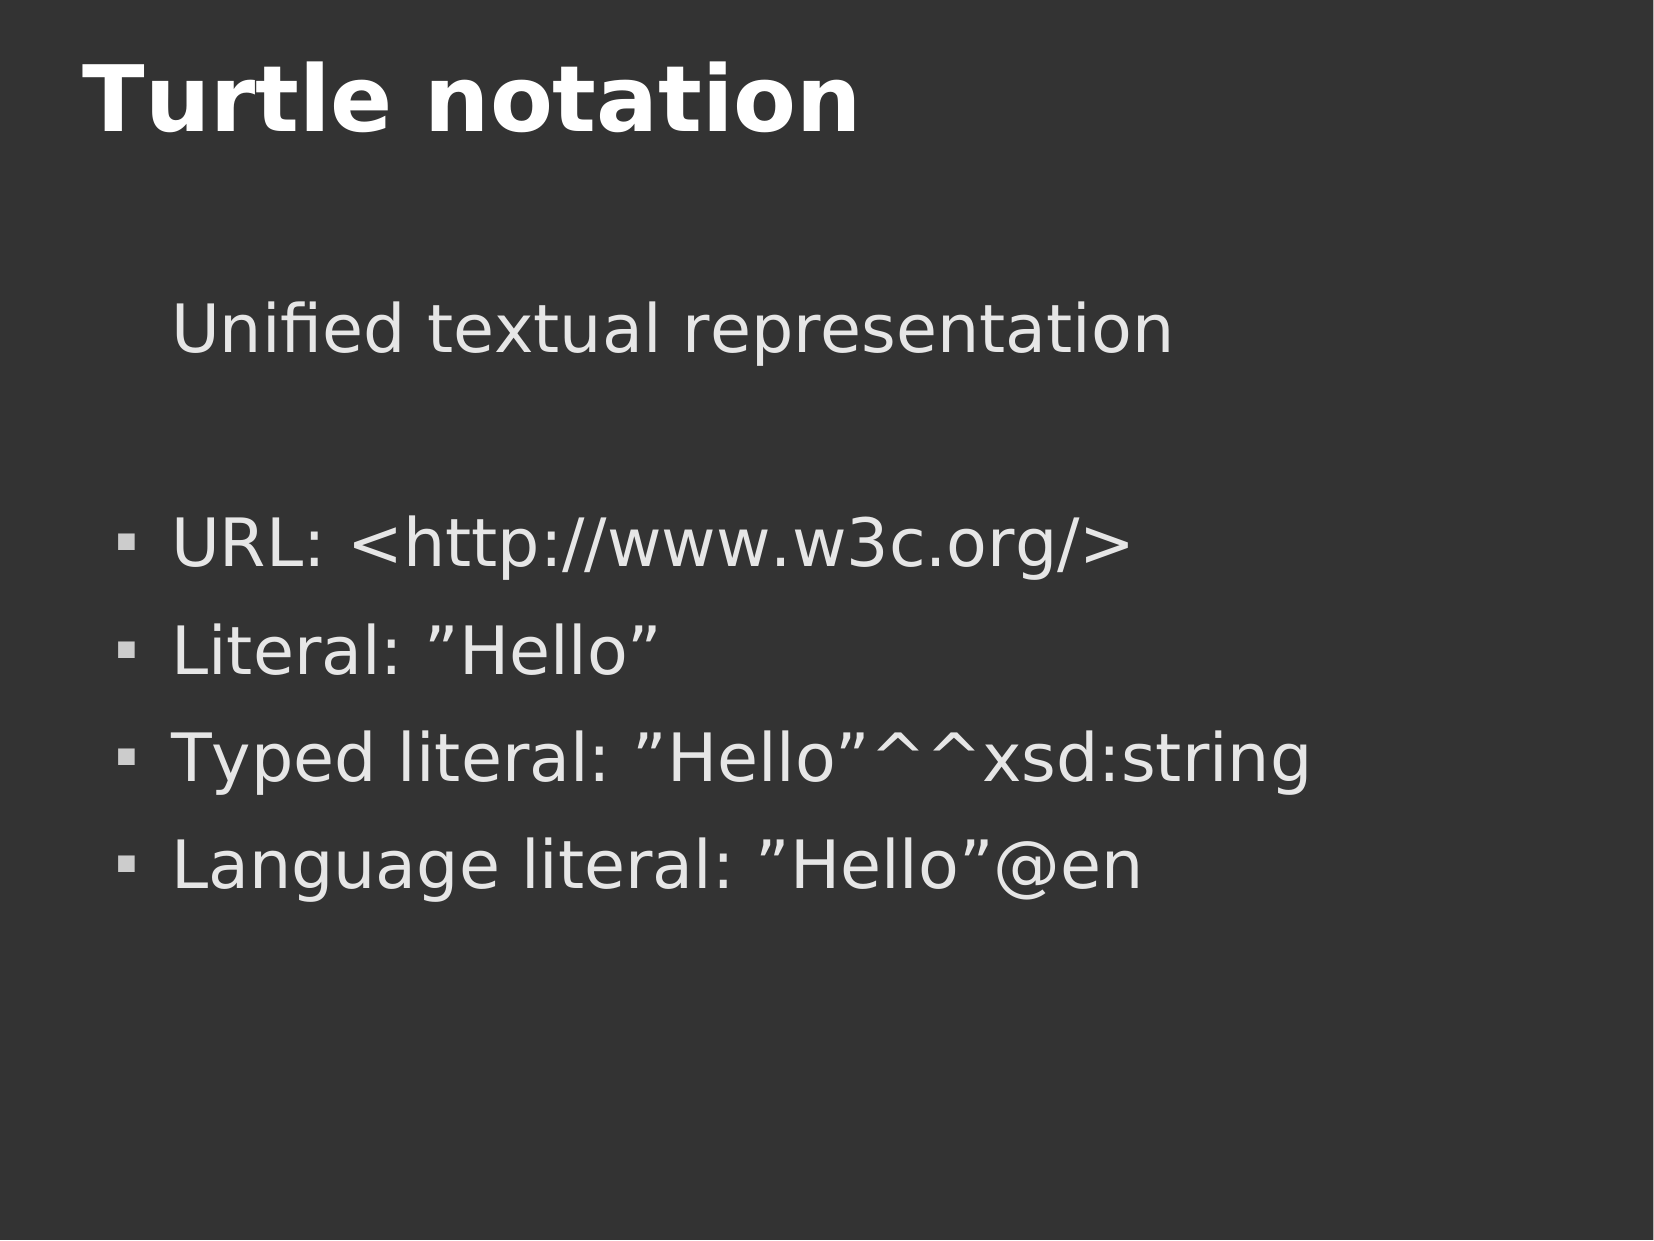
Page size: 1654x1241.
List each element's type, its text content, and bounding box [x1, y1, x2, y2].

list Unified textual representation URL: <http://www.w3c.org/> Literal: ”Hello” Typed literal: ”Hello”^^xsd:string Language literal: ”Hello”@en [82, 290, 1571, 1094]
title Turtle notation [82, 46, 1571, 154]
